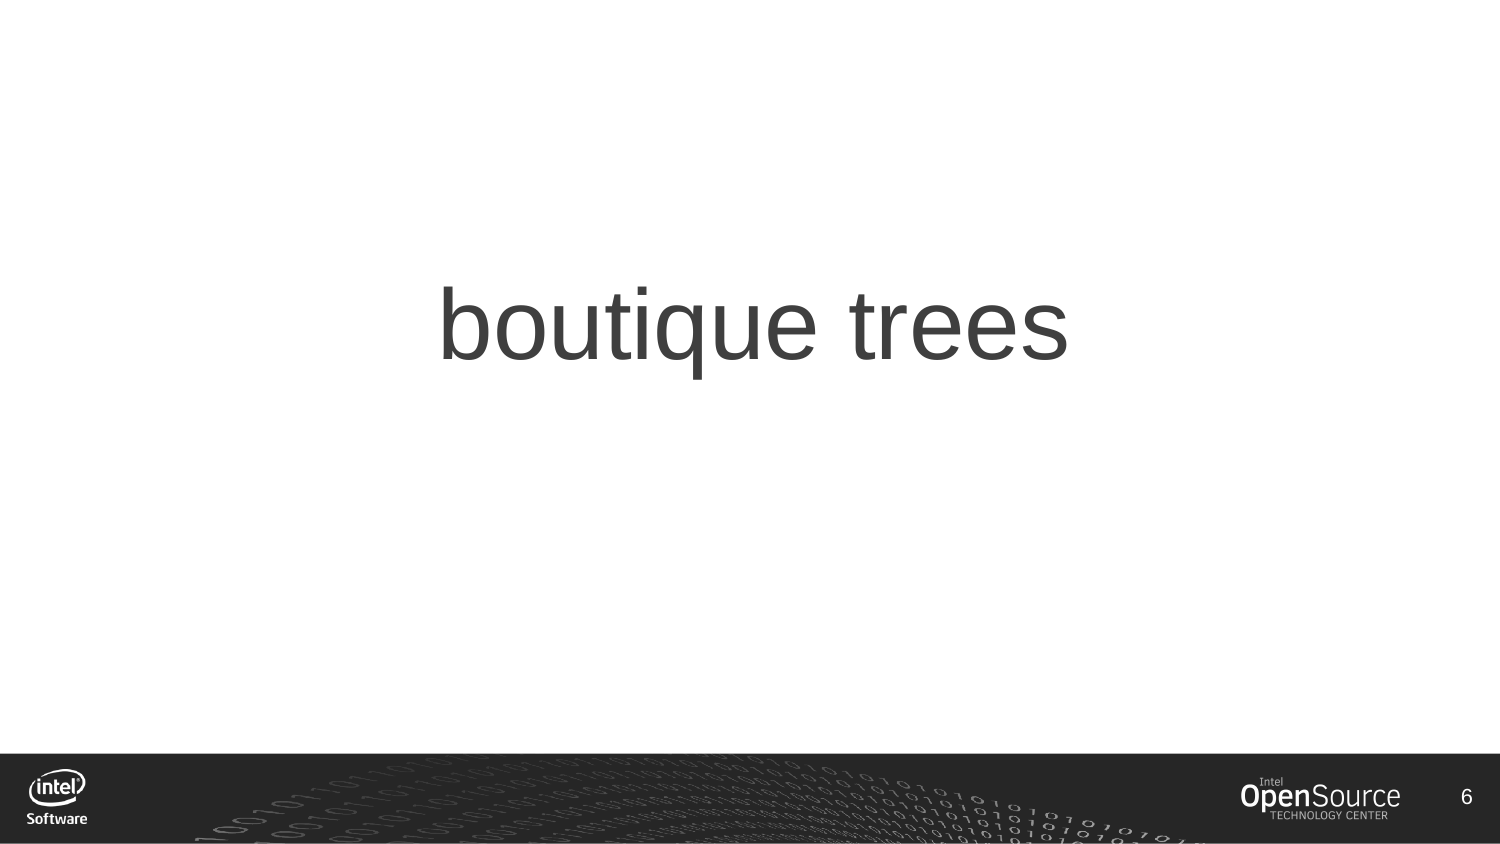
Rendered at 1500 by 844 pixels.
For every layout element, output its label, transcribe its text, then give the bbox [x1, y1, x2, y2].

picture [27, 753, 87, 844]
title boutique trees [79, 259, 1430, 413]
picture [1220, 757, 1418, 839]
